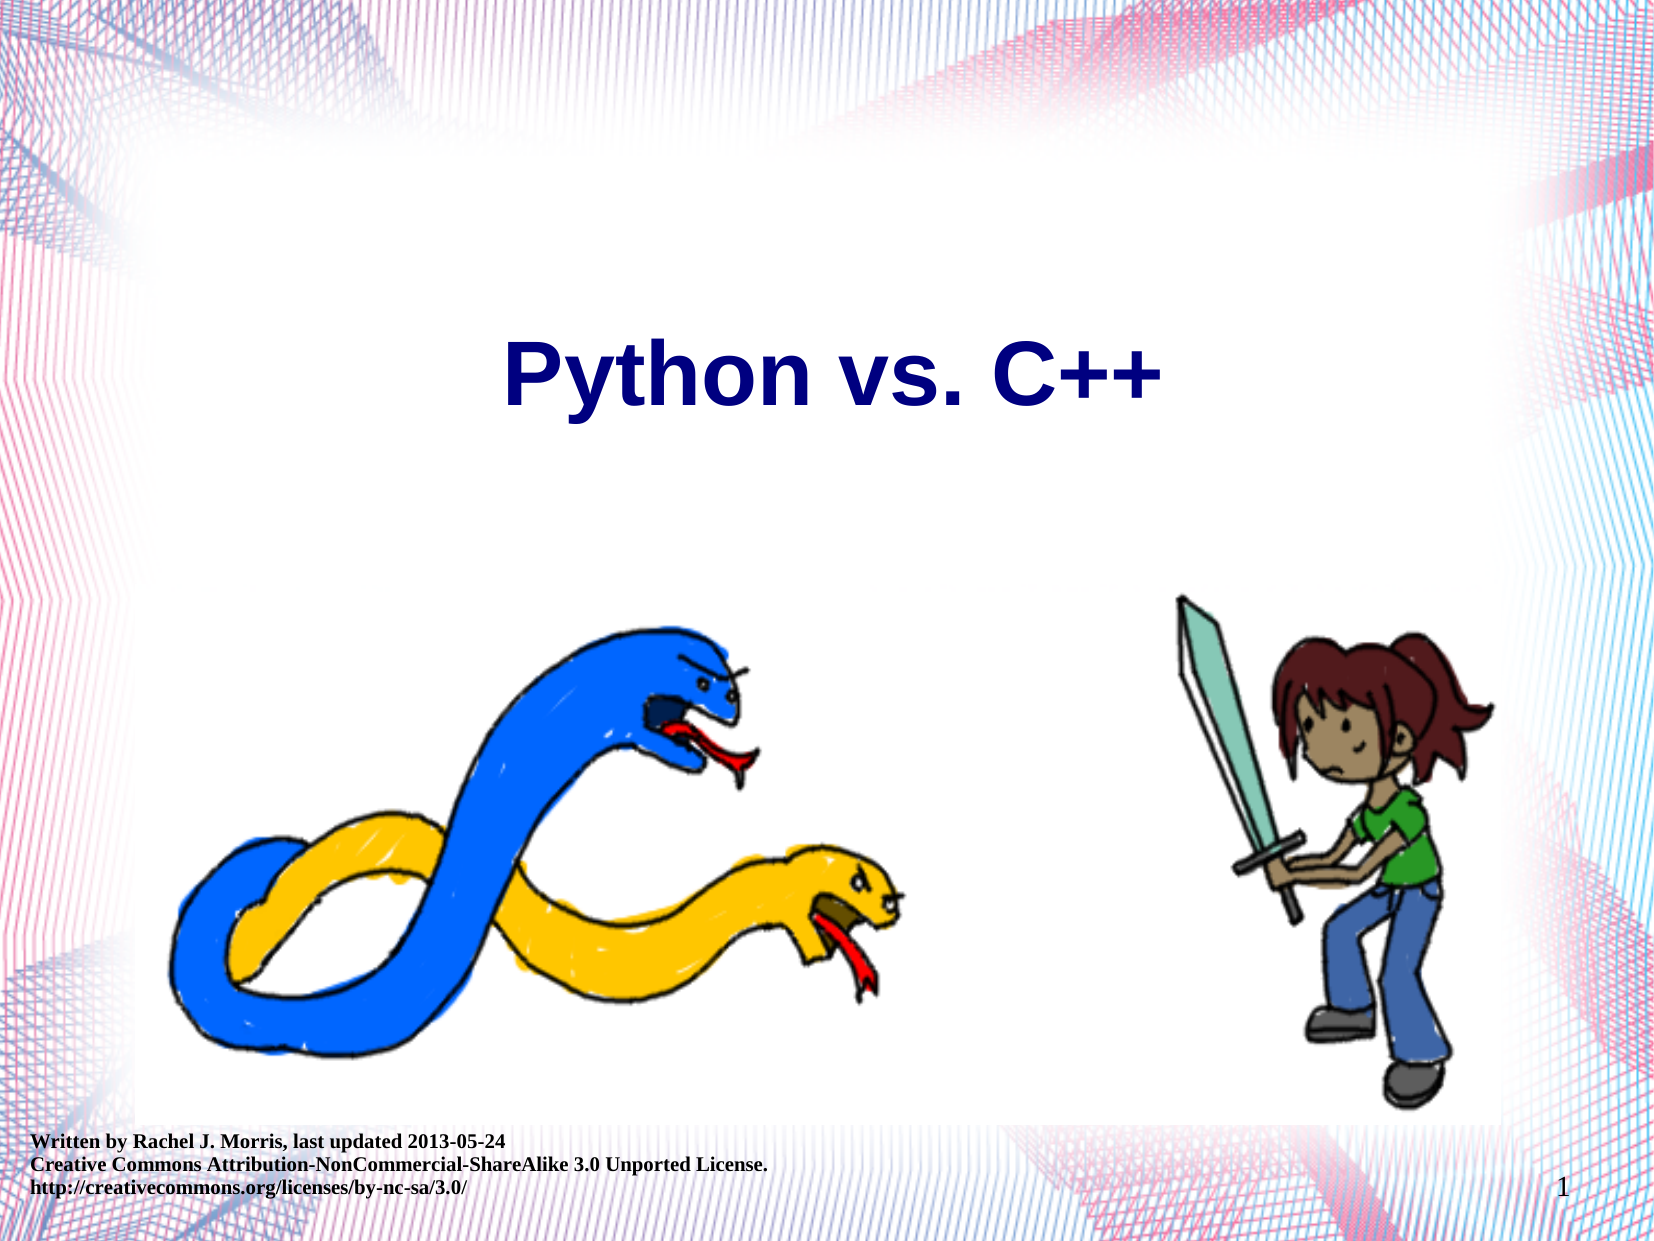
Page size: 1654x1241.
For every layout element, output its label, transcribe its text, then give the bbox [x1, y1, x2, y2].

title Python vs. C++ [90, 270, 1579, 478]
picture [0, 0, 1654, 1241]
